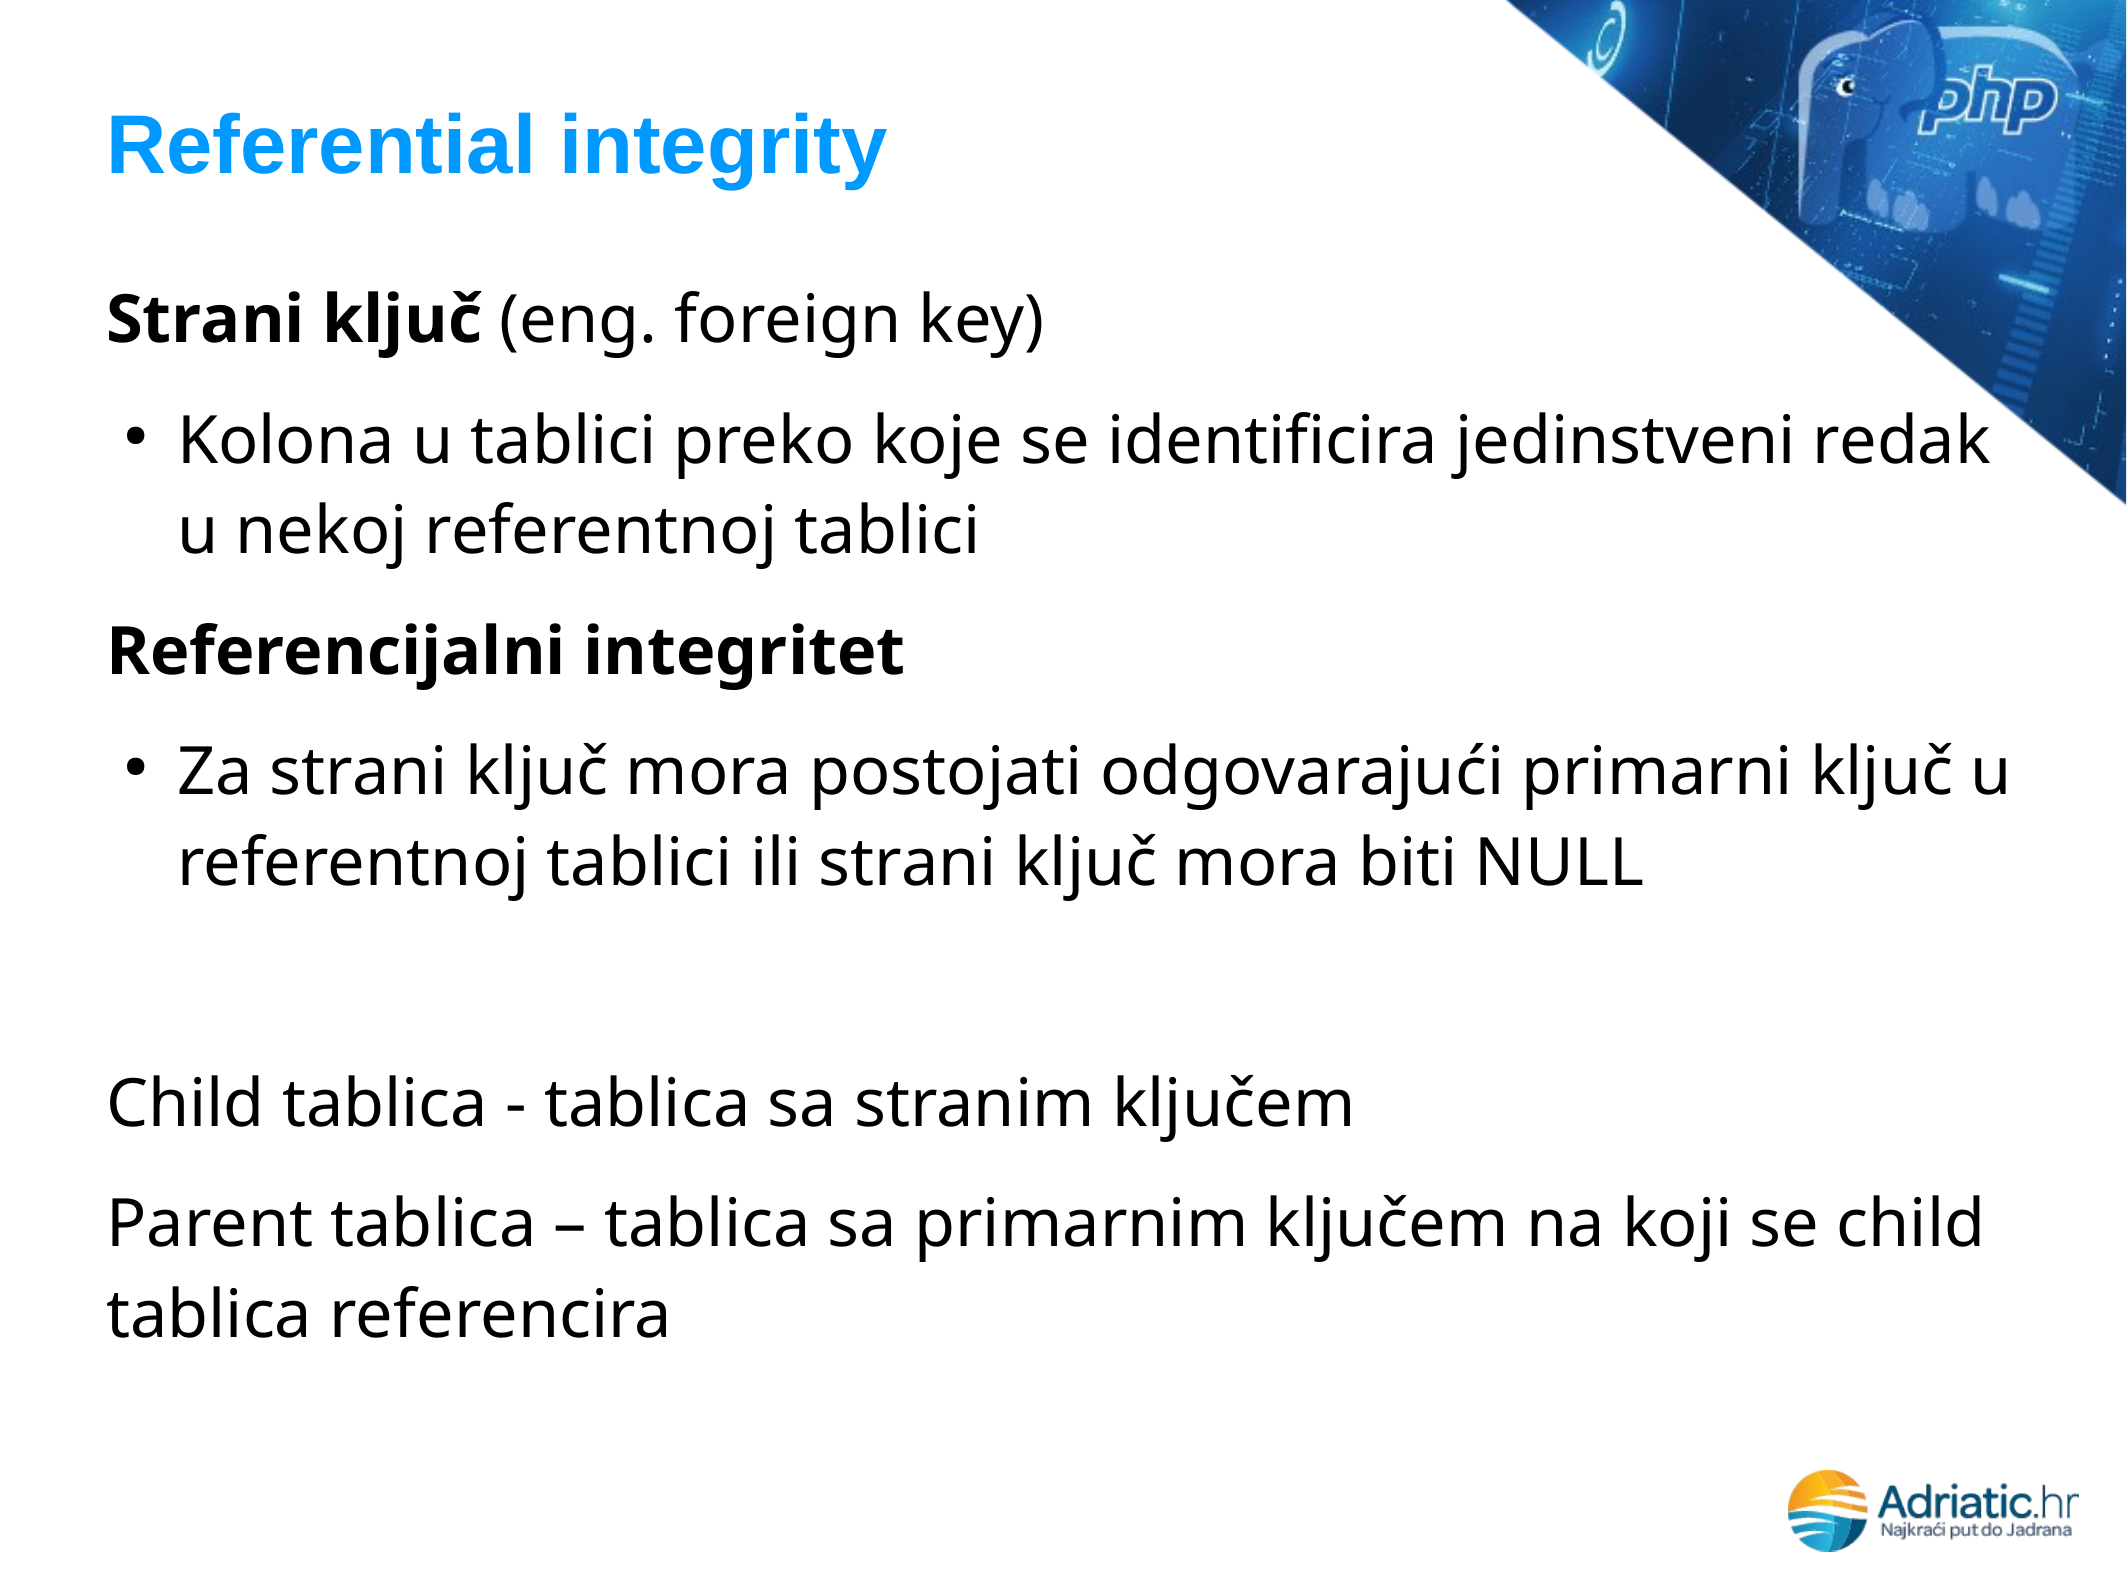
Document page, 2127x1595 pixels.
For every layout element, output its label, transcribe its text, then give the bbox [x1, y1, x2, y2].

picture [1788, 1470, 2079, 1552]
list Strani ključ (eng. foreign key) Kolona u tablici preko koje se identificira jedinstveni redak u nekoj referentnoj tablici Referencijalni integritet Za strani ključ mora postojati odgovarajući primarni ključ u referentnoj tablici ili strani ključ mora biti NULL Child tablica - tablica sa stranim ključem Parent tablica – tablica sa primarnim ključem na koji se child tablica referencira [106, 271, 2020, 1498]
picture [1505, 0, 2127, 625]
title Referential integrity [106, 70, 1630, 219]
